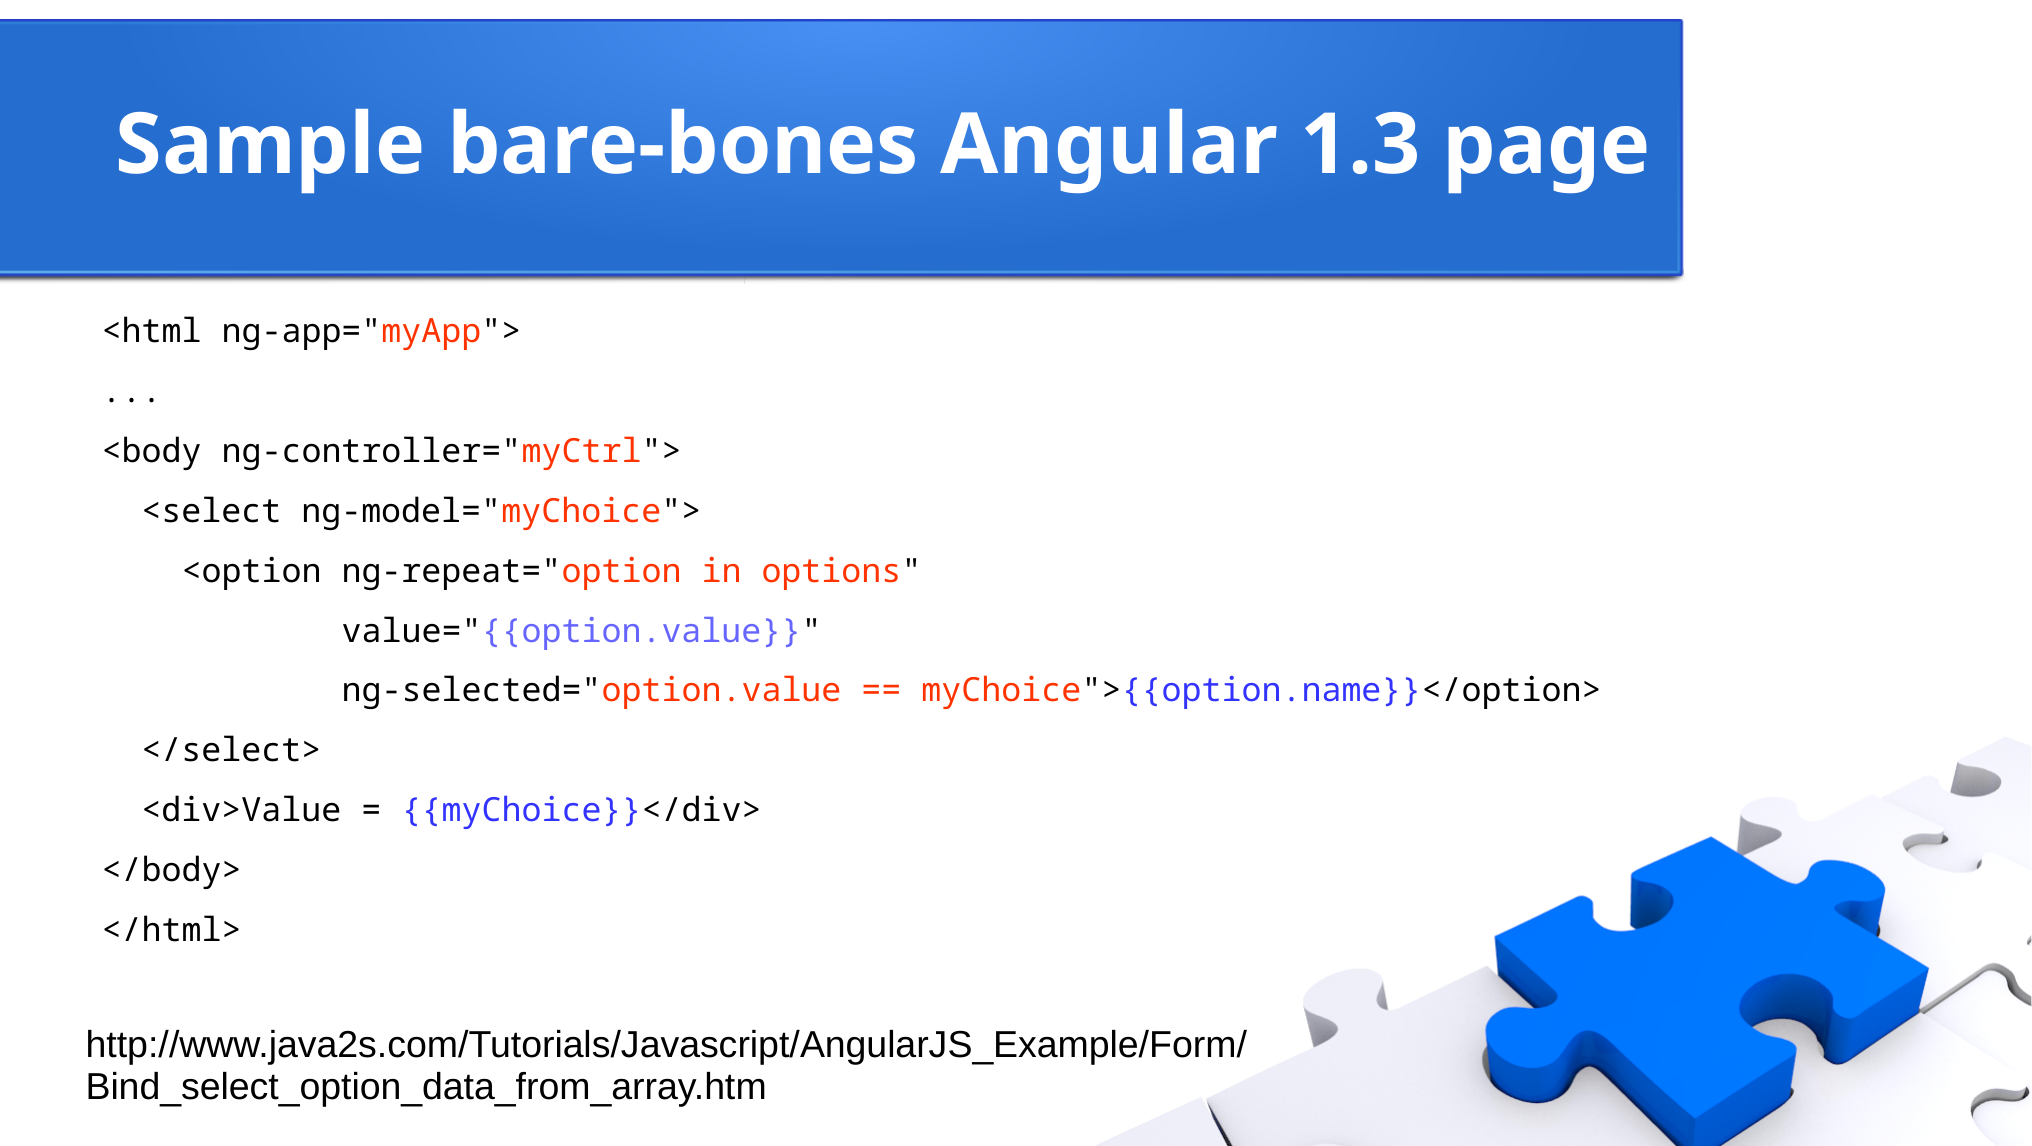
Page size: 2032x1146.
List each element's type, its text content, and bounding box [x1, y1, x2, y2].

text_box http://www.java2s.com/Tutorials/Javascript/AngularJS_Example/Form/Bind_select_option_data_from_array.htm [70, 1015, 1371, 1115]
picture [0, 19, 1689, 284]
title Sample bare-bones Angular 1.3 page [101, 45, 1666, 237]
list <html ng-app="myApp"> ... <body ng-controller="myCtrl"> <select ng-model="myChoice"> <option ng-repeat="option in options" value="{{option.value}}" ng-selected="option.value == myChoice">{{option.name}}</option> </select> <div>Value = {{myChoice}}</div> </body> </html> [101, 307, 1619, 981]
picture [1071, 605, 2032, 1146]
